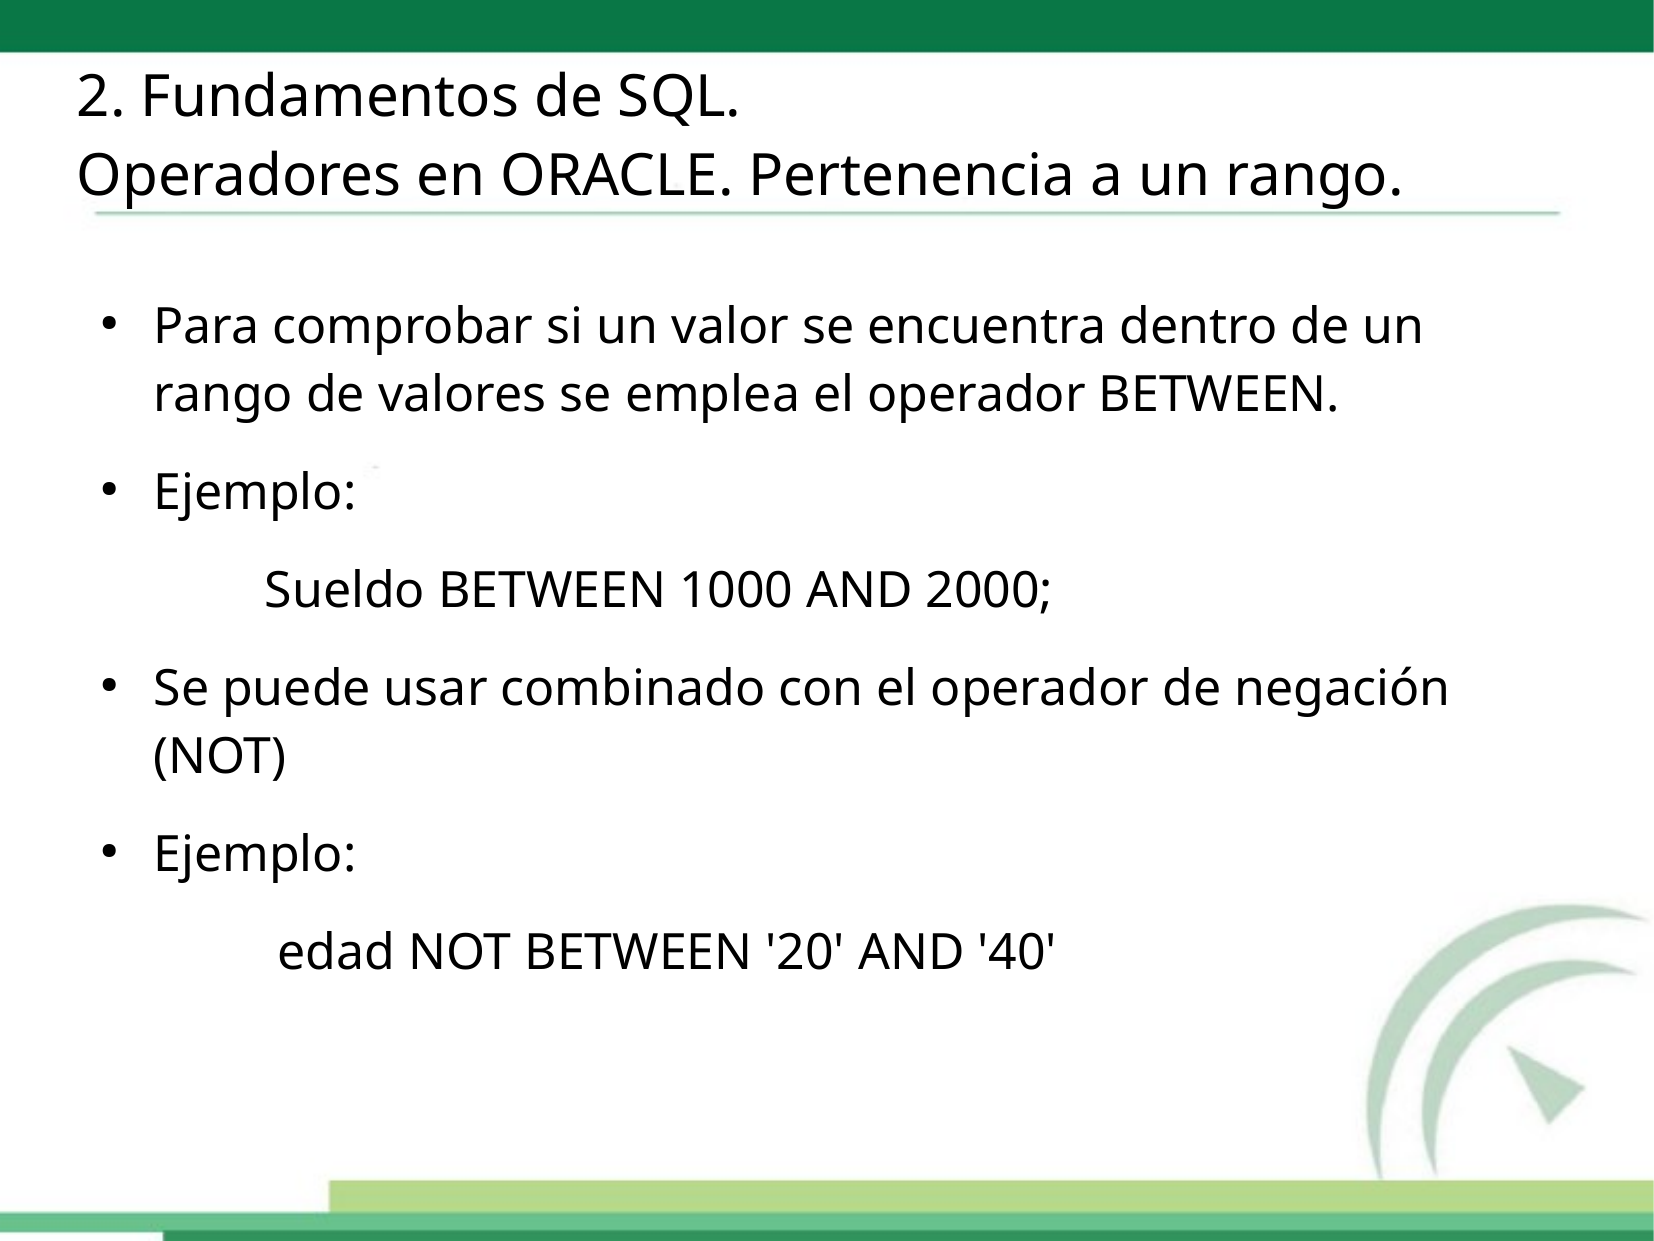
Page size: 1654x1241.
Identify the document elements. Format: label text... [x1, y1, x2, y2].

picture [0, 0, 1654, 1241]
title 2. Fundamentos de SQL. Operadores en ORACLE. Pertenencia a un rango. [76, 29, 1625, 237]
list Para comprobar si un valor se encuentra dentro de un rango de valores se emplea el operador BETWEEN. Ejemplo: Sueldo BETWEEN 1000 AND 2000; Se puede usar combinado con el operador de negación (NOT) Ejemplo: edad NOT BETWEEN '20' AND '40' [82, 290, 1571, 1094]
